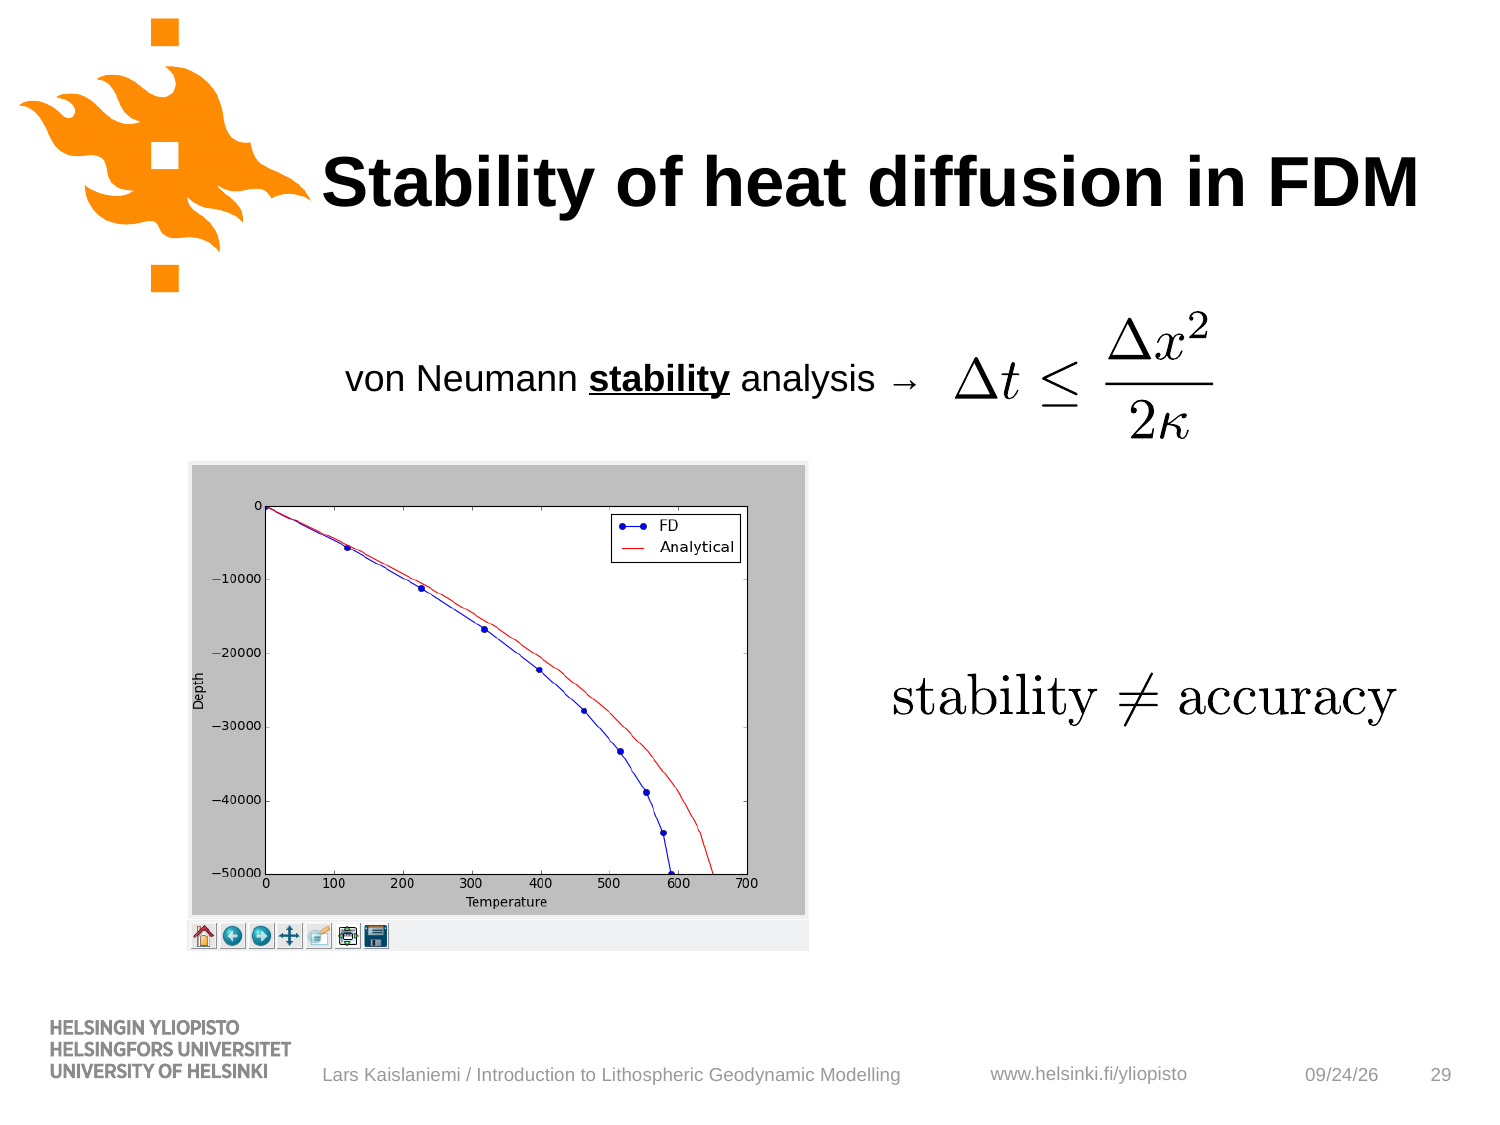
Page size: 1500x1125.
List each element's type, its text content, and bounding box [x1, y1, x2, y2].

text_box von Neumann stability analysis → [330, 349, 939, 407]
picture [0, 0, 337, 318]
picture [187, 460, 809, 951]
title Stability of heat diffusion in FDM [321, 87, 1447, 276]
picture [32, 1001, 309, 1096]
text_box [951, 311, 1214, 440]
text_box [891, 672, 1399, 727]
